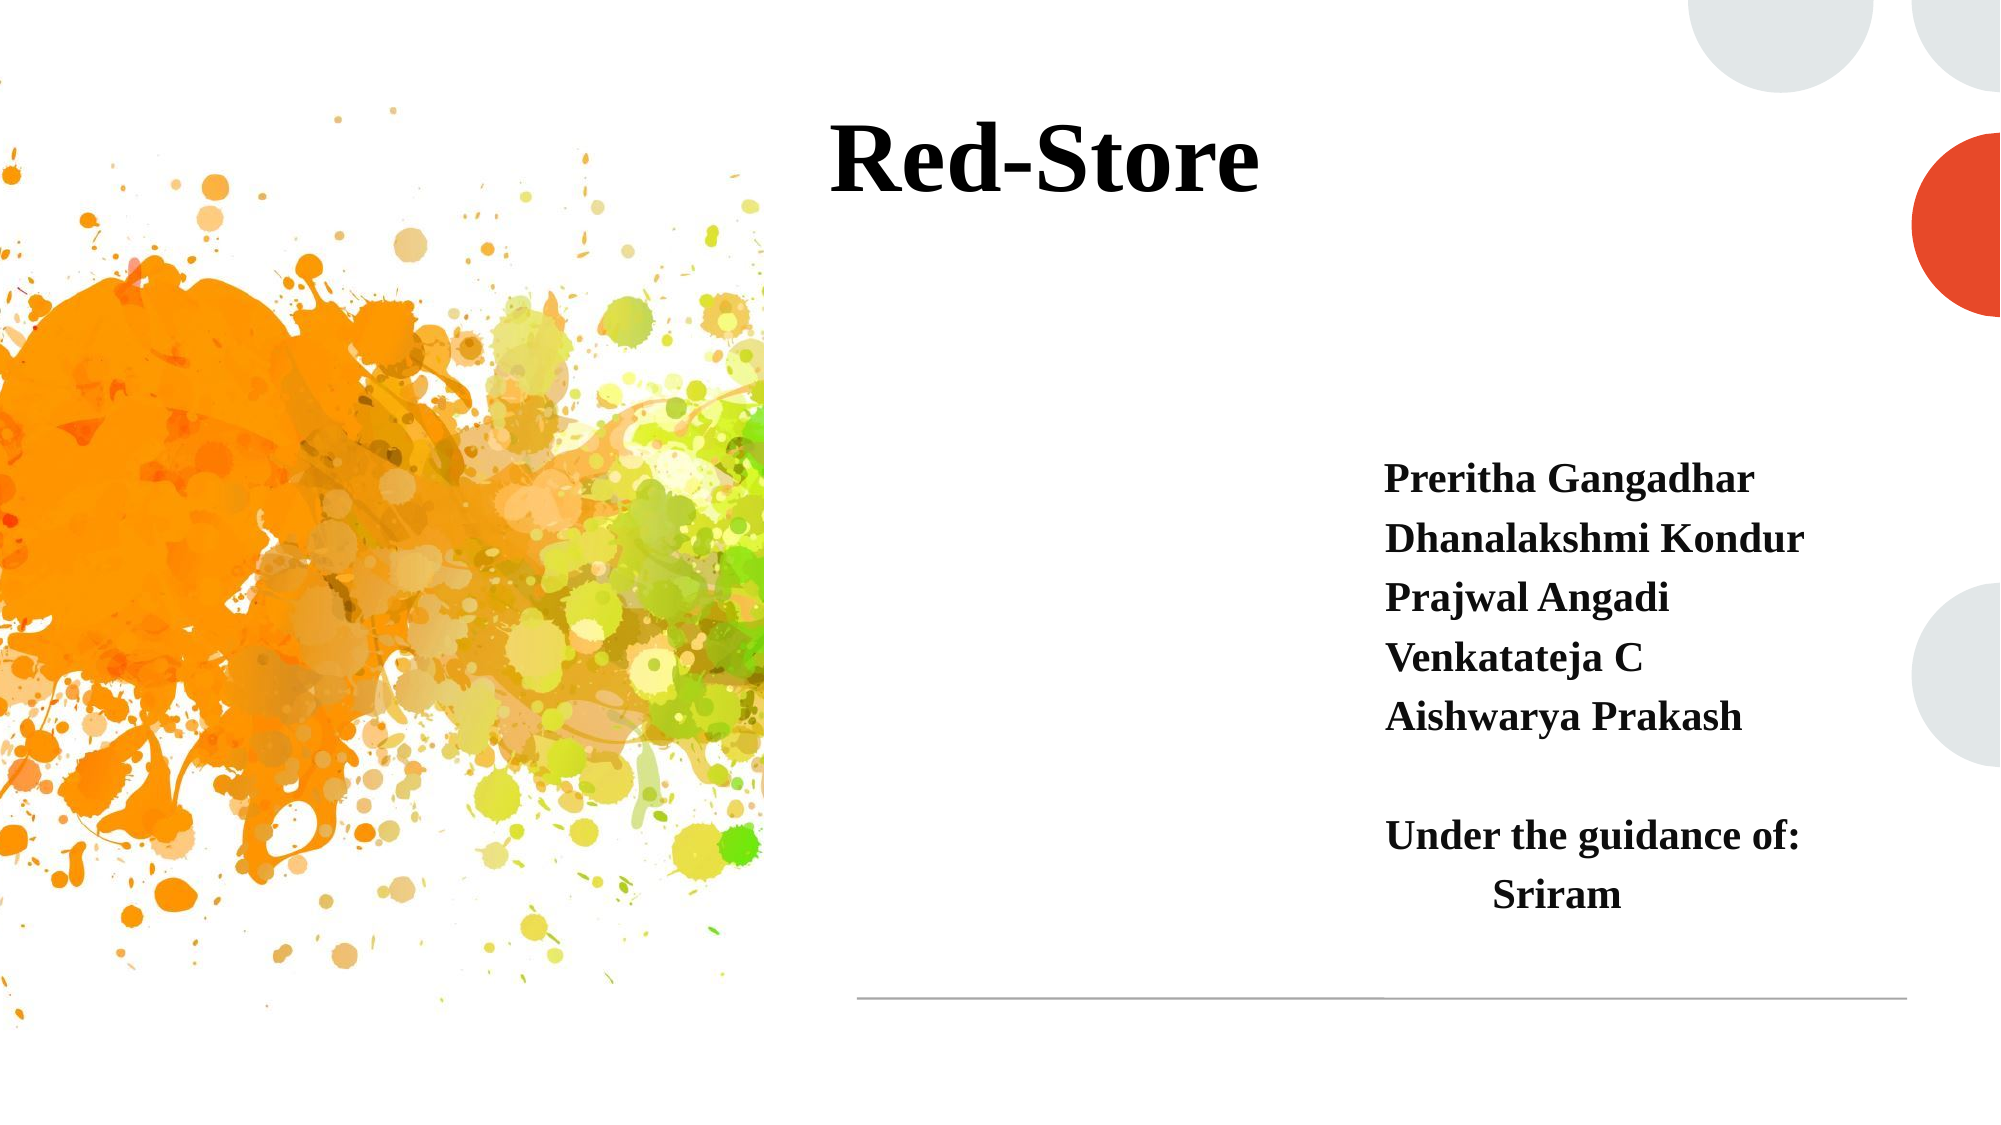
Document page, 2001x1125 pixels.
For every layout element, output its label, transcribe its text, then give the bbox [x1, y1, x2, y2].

picture [0, 0, 764, 1125]
subtitle Preritha Gangadhar Dhanalakshmi Kondur Prajwal Angadi Venkatateja C Aishwarya Prakash Under the guidance of: Sriram [821, 439, 1962, 986]
title Red-Store [814, 83, 1865, 293]
text_box [764, 0, 2000, 1125]
